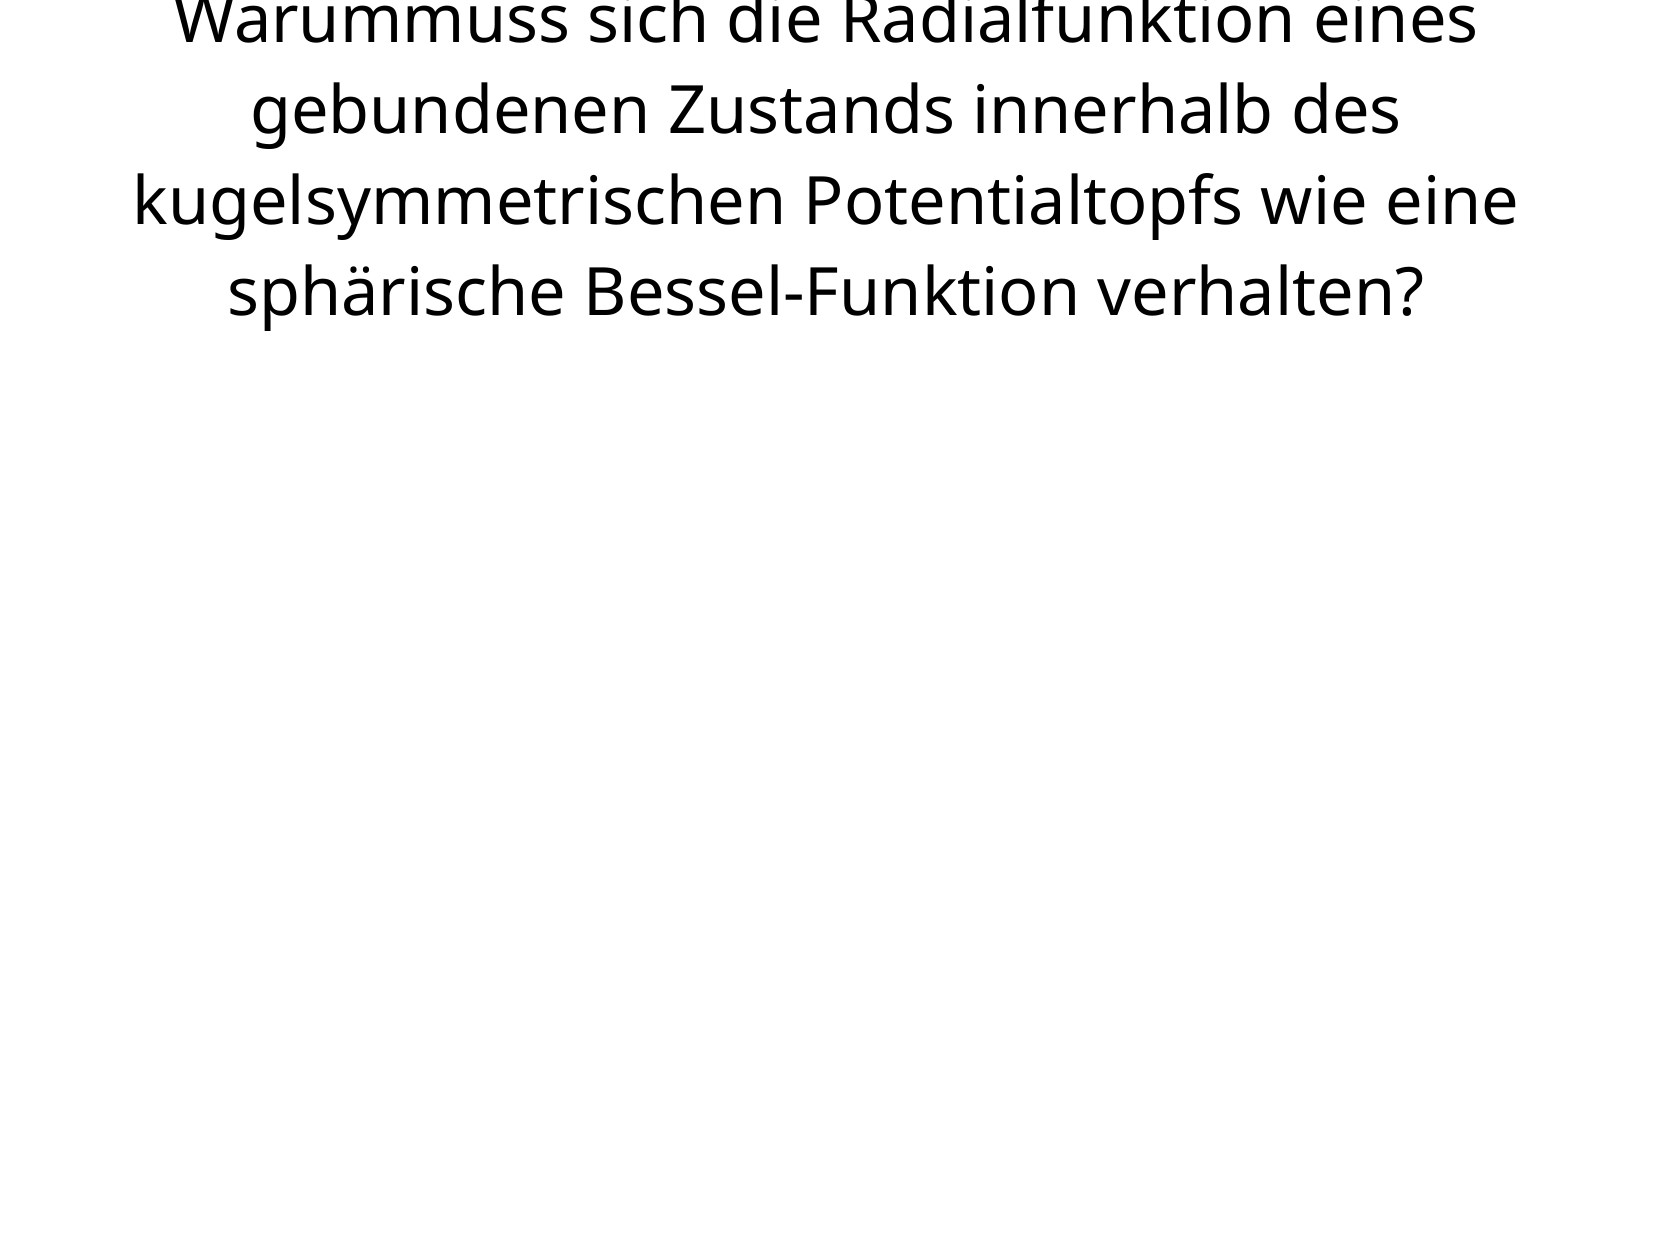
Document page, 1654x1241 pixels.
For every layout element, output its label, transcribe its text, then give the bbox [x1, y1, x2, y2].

title Warummuss sich die Radialfunktion eines gebundenen Zustands innerhalb des kugelsymmetrischen Potentialtopfs wie eine sphärische Bessel-Funktion verhalten? [82, 0, 1571, 331]
